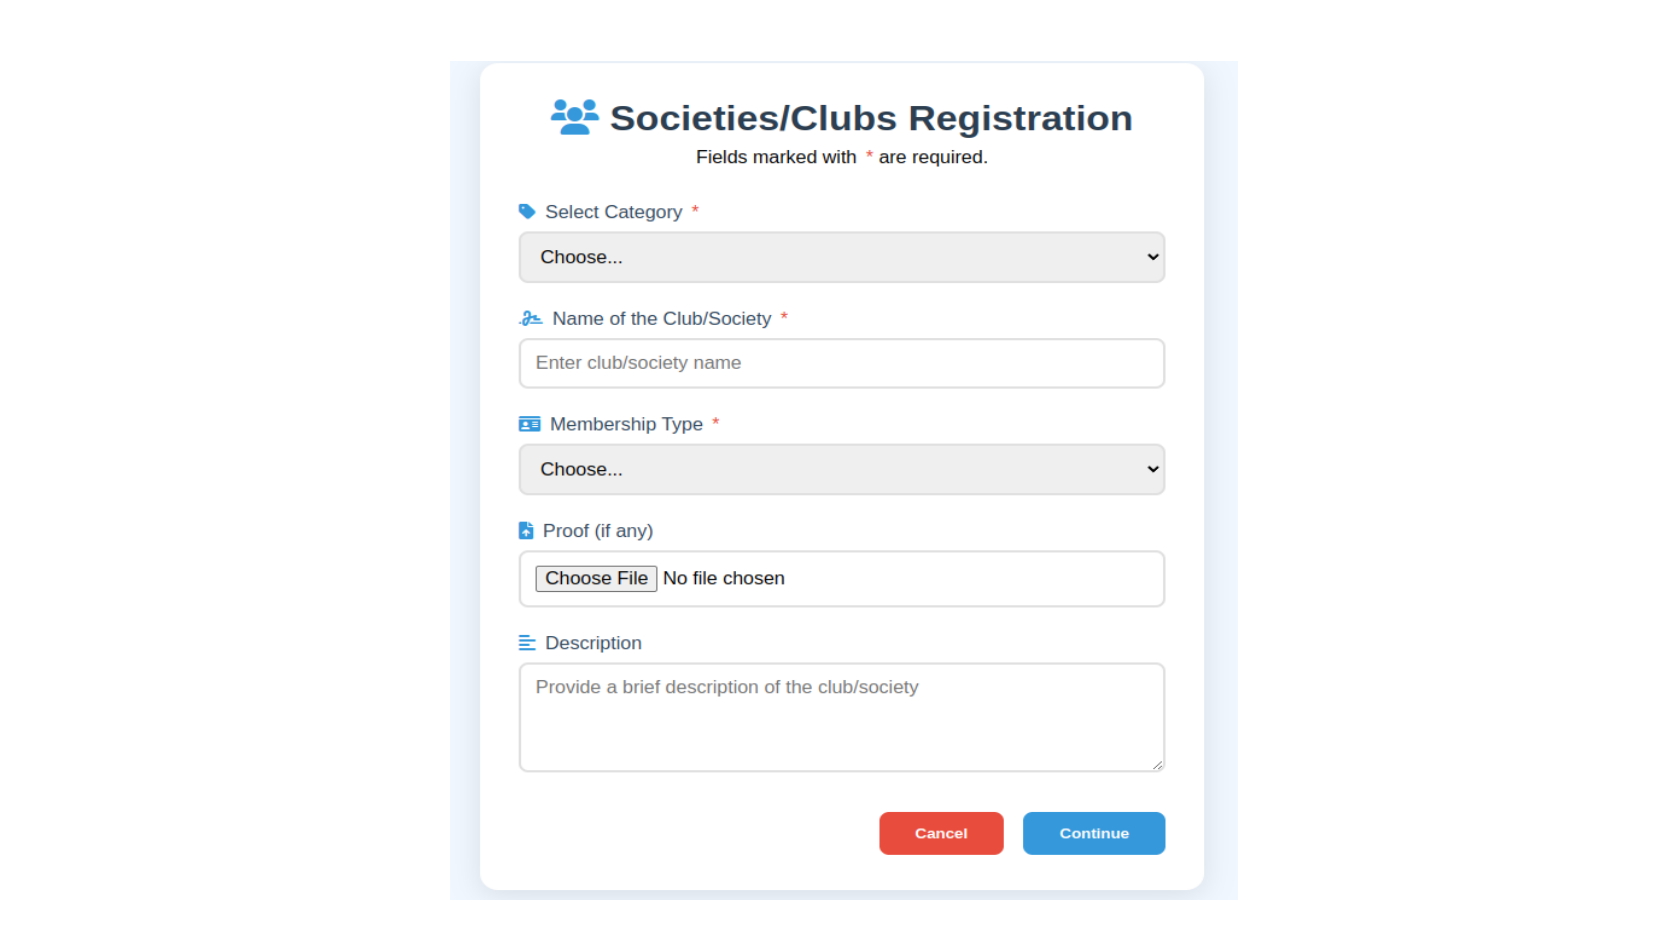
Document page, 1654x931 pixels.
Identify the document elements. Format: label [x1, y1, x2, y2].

picture [450, 61, 1238, 901]
